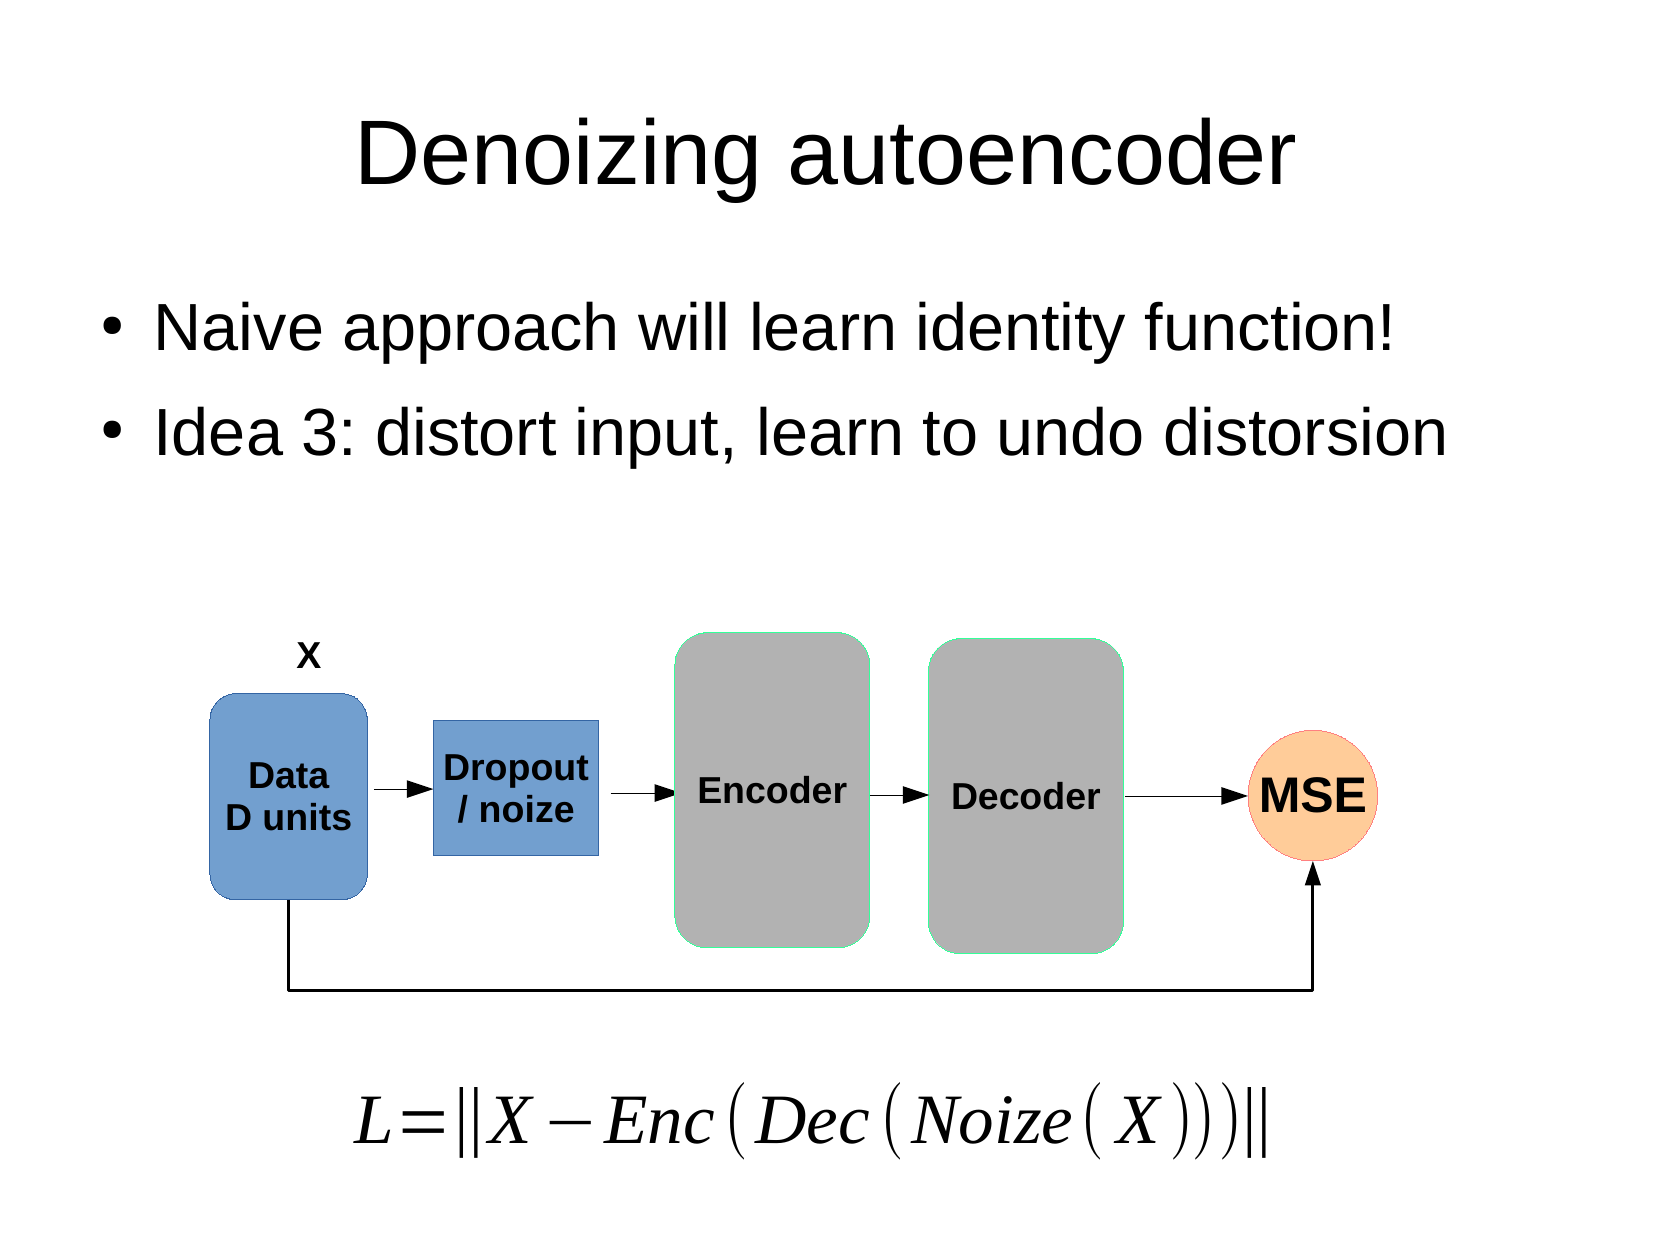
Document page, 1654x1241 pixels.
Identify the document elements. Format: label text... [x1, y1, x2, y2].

title Denoizing autoencoder [82, 49, 1571, 257]
text_box MSE [1248, 730, 1378, 861]
list Naive approach will learn identity function! Idea 3: distort input, learn to undo distorsion [82, 290, 1571, 1010]
text_box X [281, 627, 337, 684]
text_box Decoder [928, 638, 1124, 954]
text_box Data D units [209, 693, 368, 900]
chart [332, 1077, 1294, 1163]
text_box Encoder [674, 632, 870, 948]
text_box Dropout / noize [433, 720, 599, 856]
